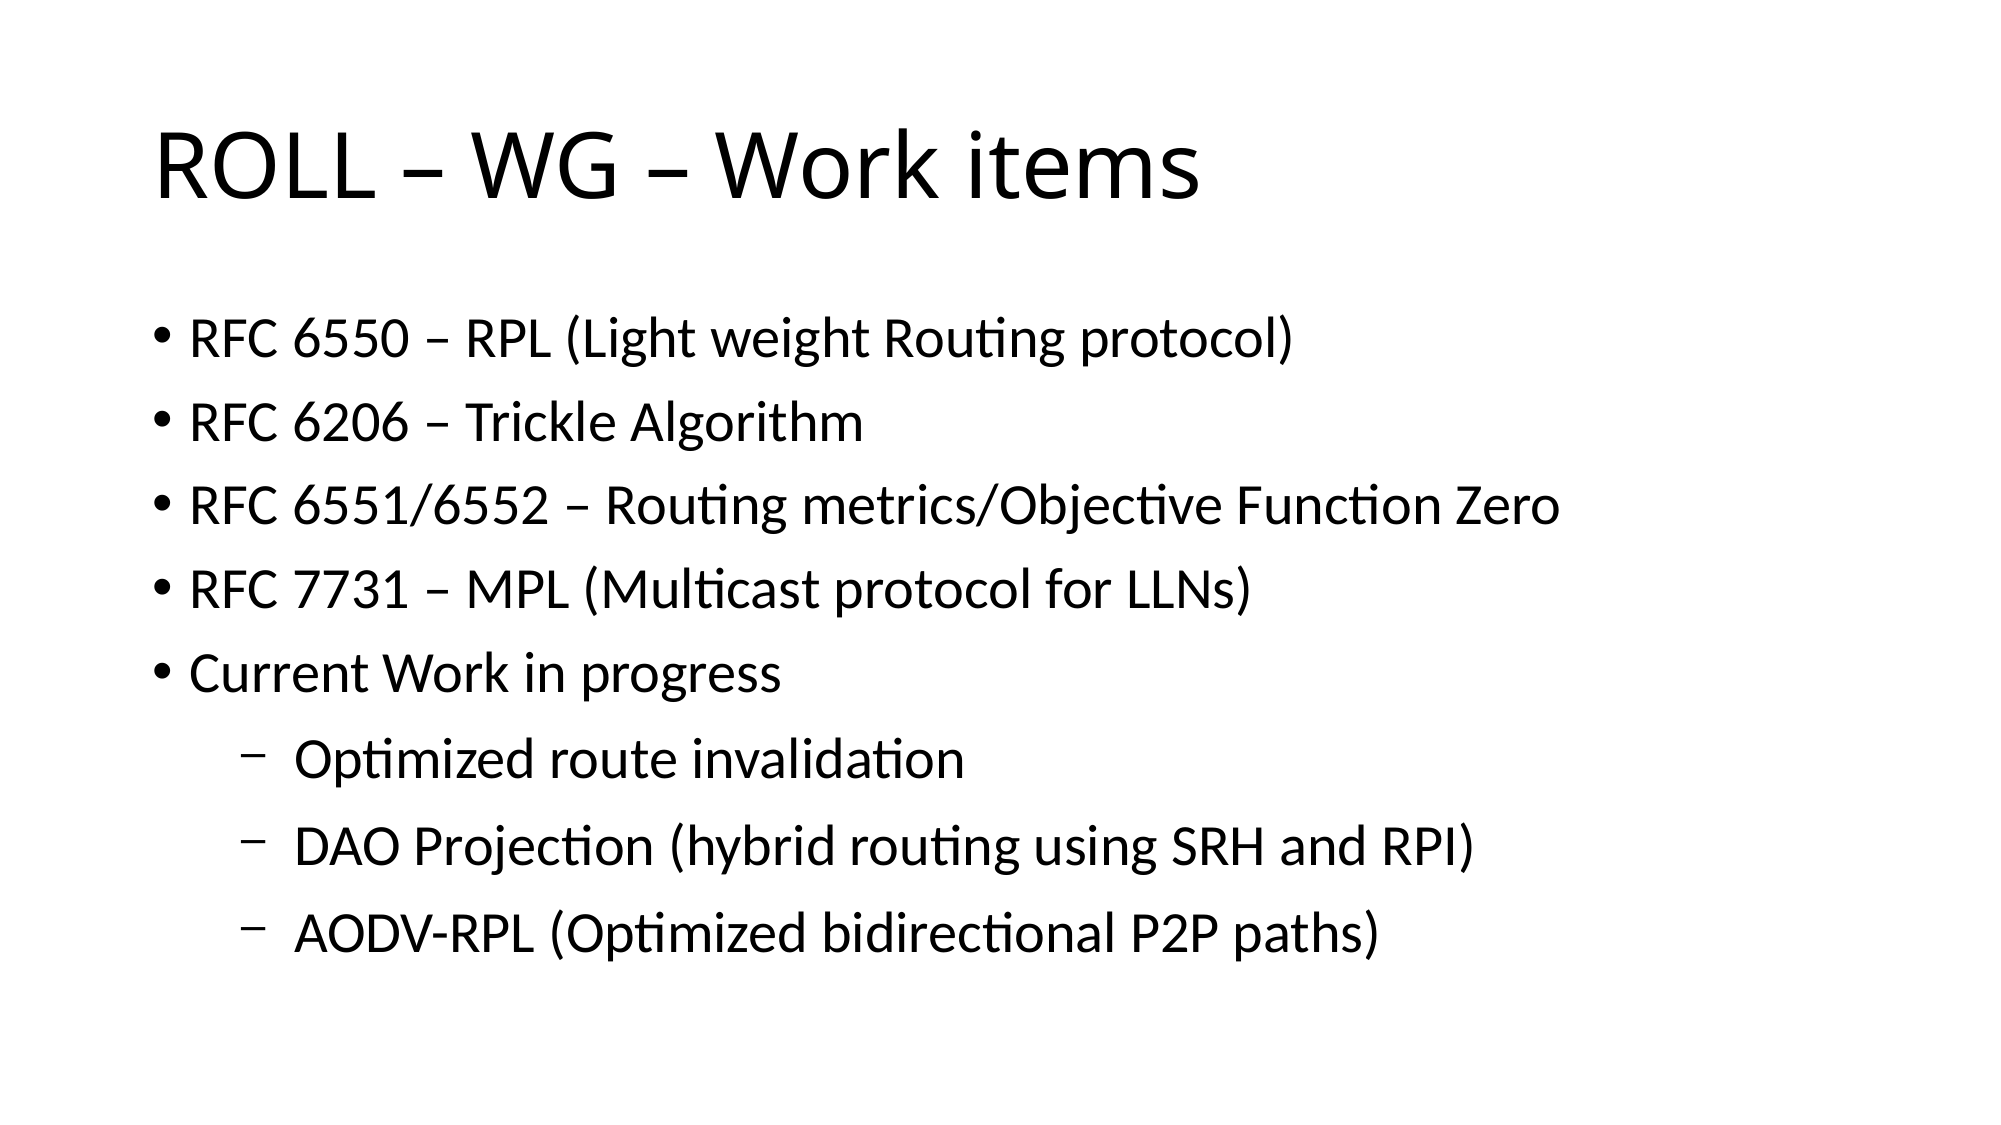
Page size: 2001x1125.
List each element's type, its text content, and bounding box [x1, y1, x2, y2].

title ROLL – WG – Work items [137, 59, 1863, 278]
list RFC 6550 – RPL (Light weight Routing protocol) RFC 6206 – Trickle Algorithm RFC 6551/6552 – Routing metrics/Objective Function Zero RFC 7731 – MPL (Multicast protocol for LLNs) Current Work in progress Optimized route invalidation DAO Projection (hybrid routing using SRH and RPI) AODV-RPL (Optimized bidirectional P2P paths) [137, 299, 1878, 1014]
